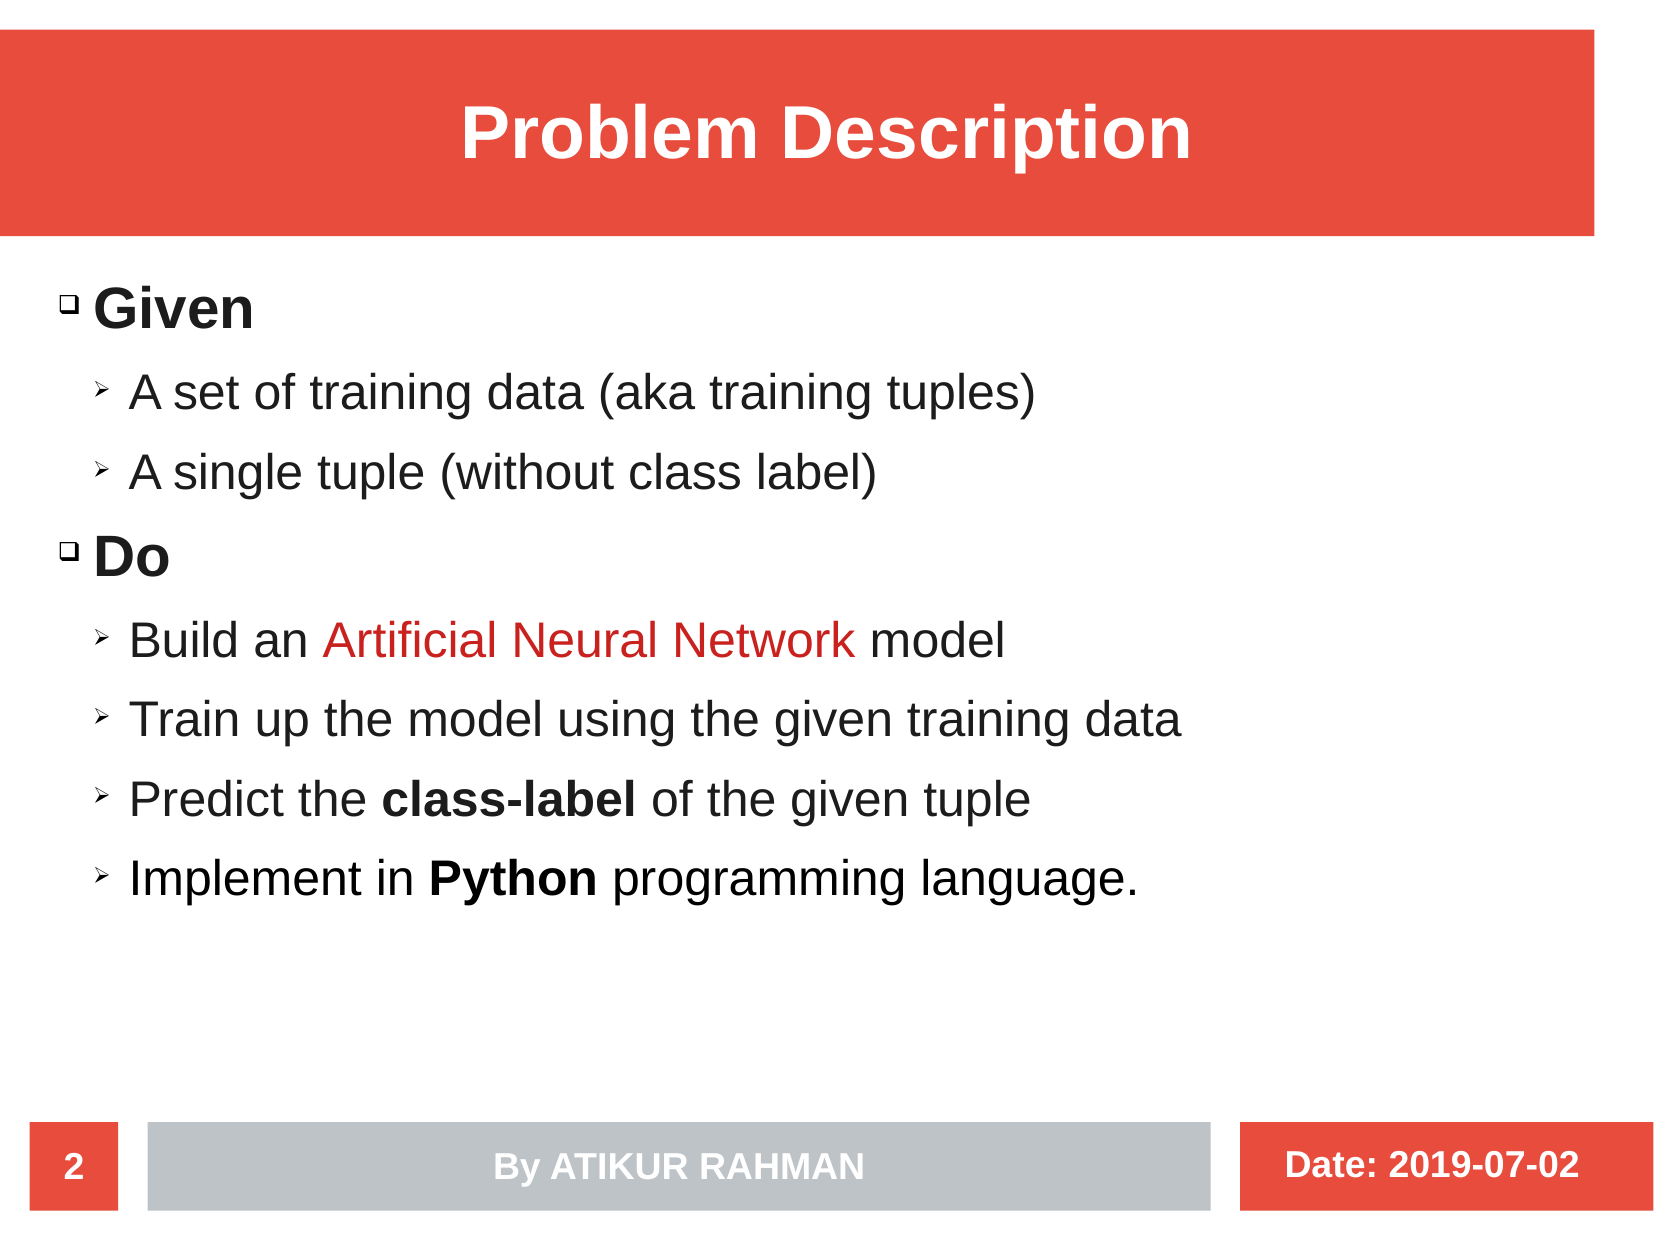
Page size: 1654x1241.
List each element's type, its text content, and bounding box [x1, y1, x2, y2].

list Given A set of training data (aka training tuples) A single tuple (without class label) Do Build an Artificial Neural Network model Train up the model using the given training data Predict the class-label of the given tuple Implement in Python programming language. [57, 275, 1564, 1044]
title Problem Description [266, 59, 1388, 207]
